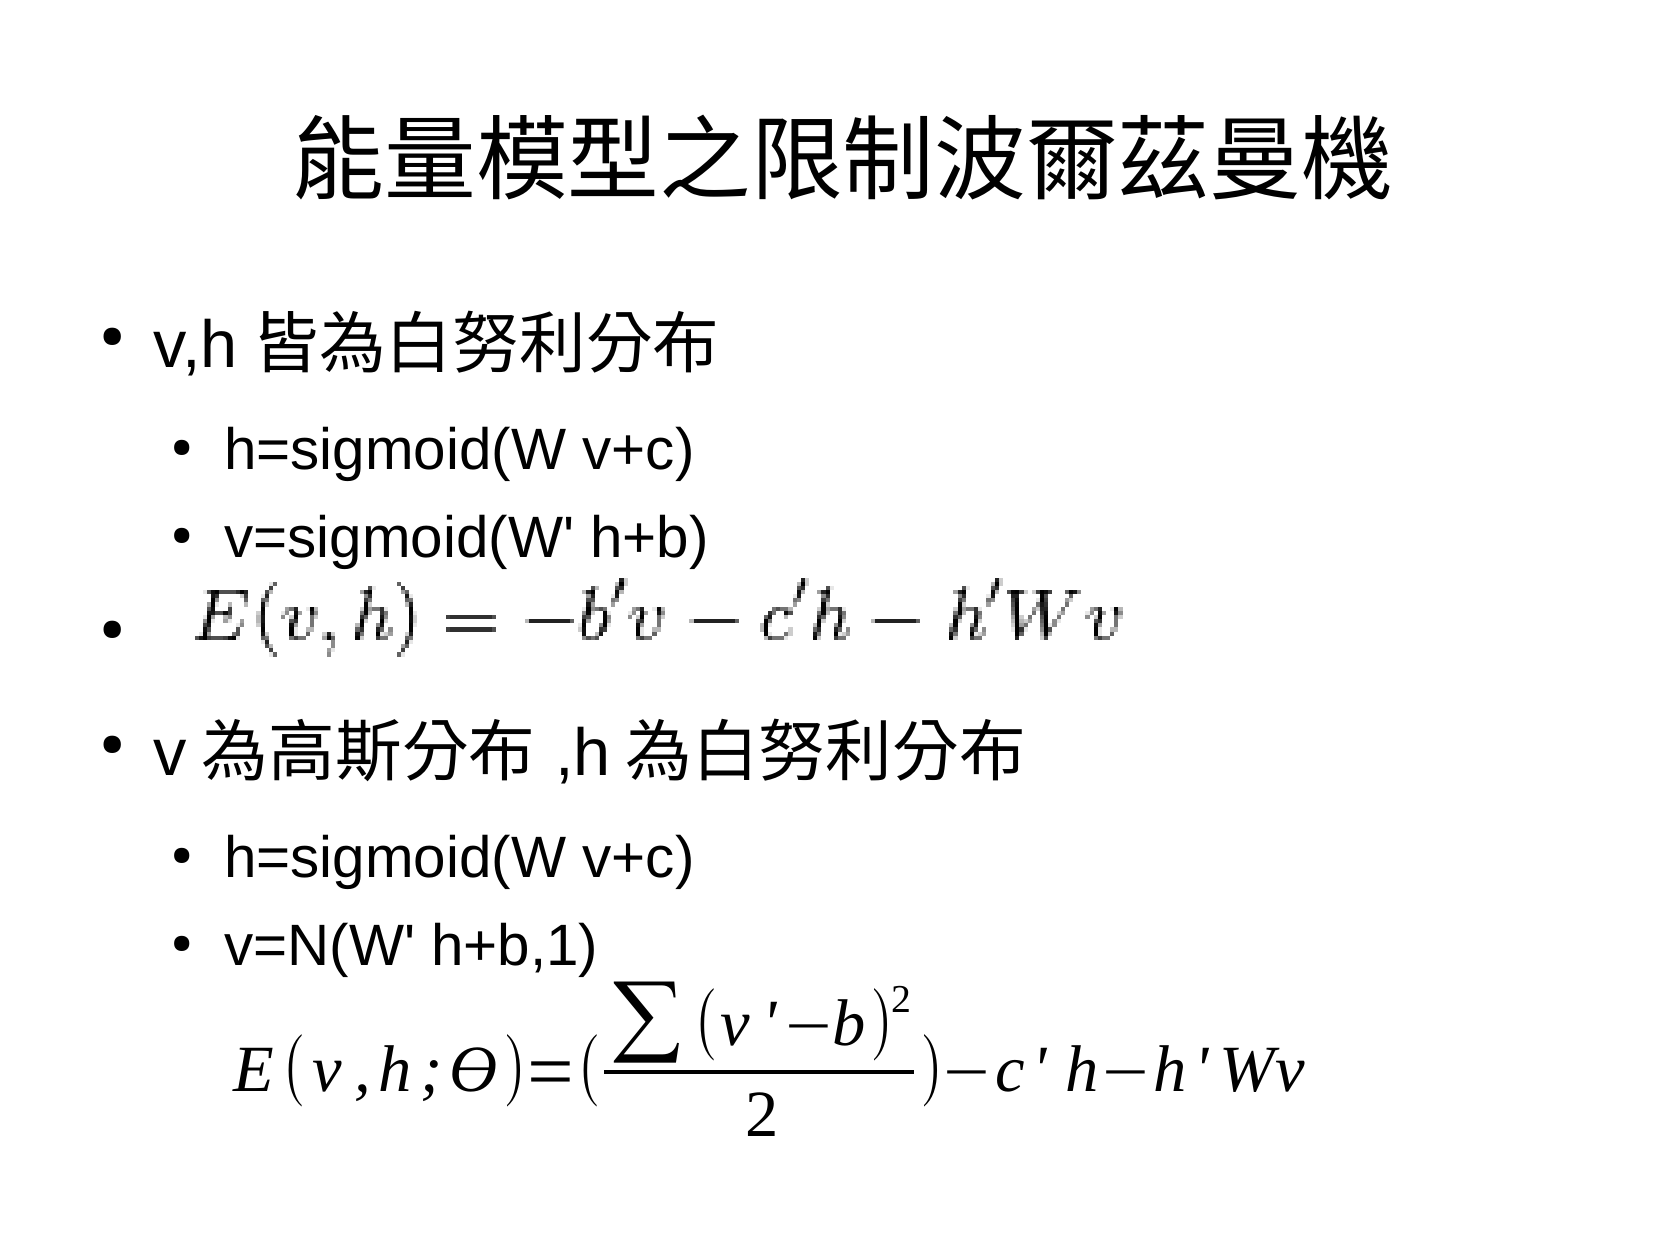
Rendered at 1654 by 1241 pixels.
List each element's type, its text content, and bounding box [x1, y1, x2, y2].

title 能量模型之限制波爾茲曼機 [82, 49, 1571, 257]
picture [191, 578, 1123, 657]
list v,h皆為白努利分布 h=sigmoid(W v+c) v=sigmoid(W' h+b) v為高斯分布,h為白努利分布 h=sigmoid(W v+c) v=N(W' h+b,1) [82, 290, 1571, 1099]
chart [212, 975, 1322, 1153]
